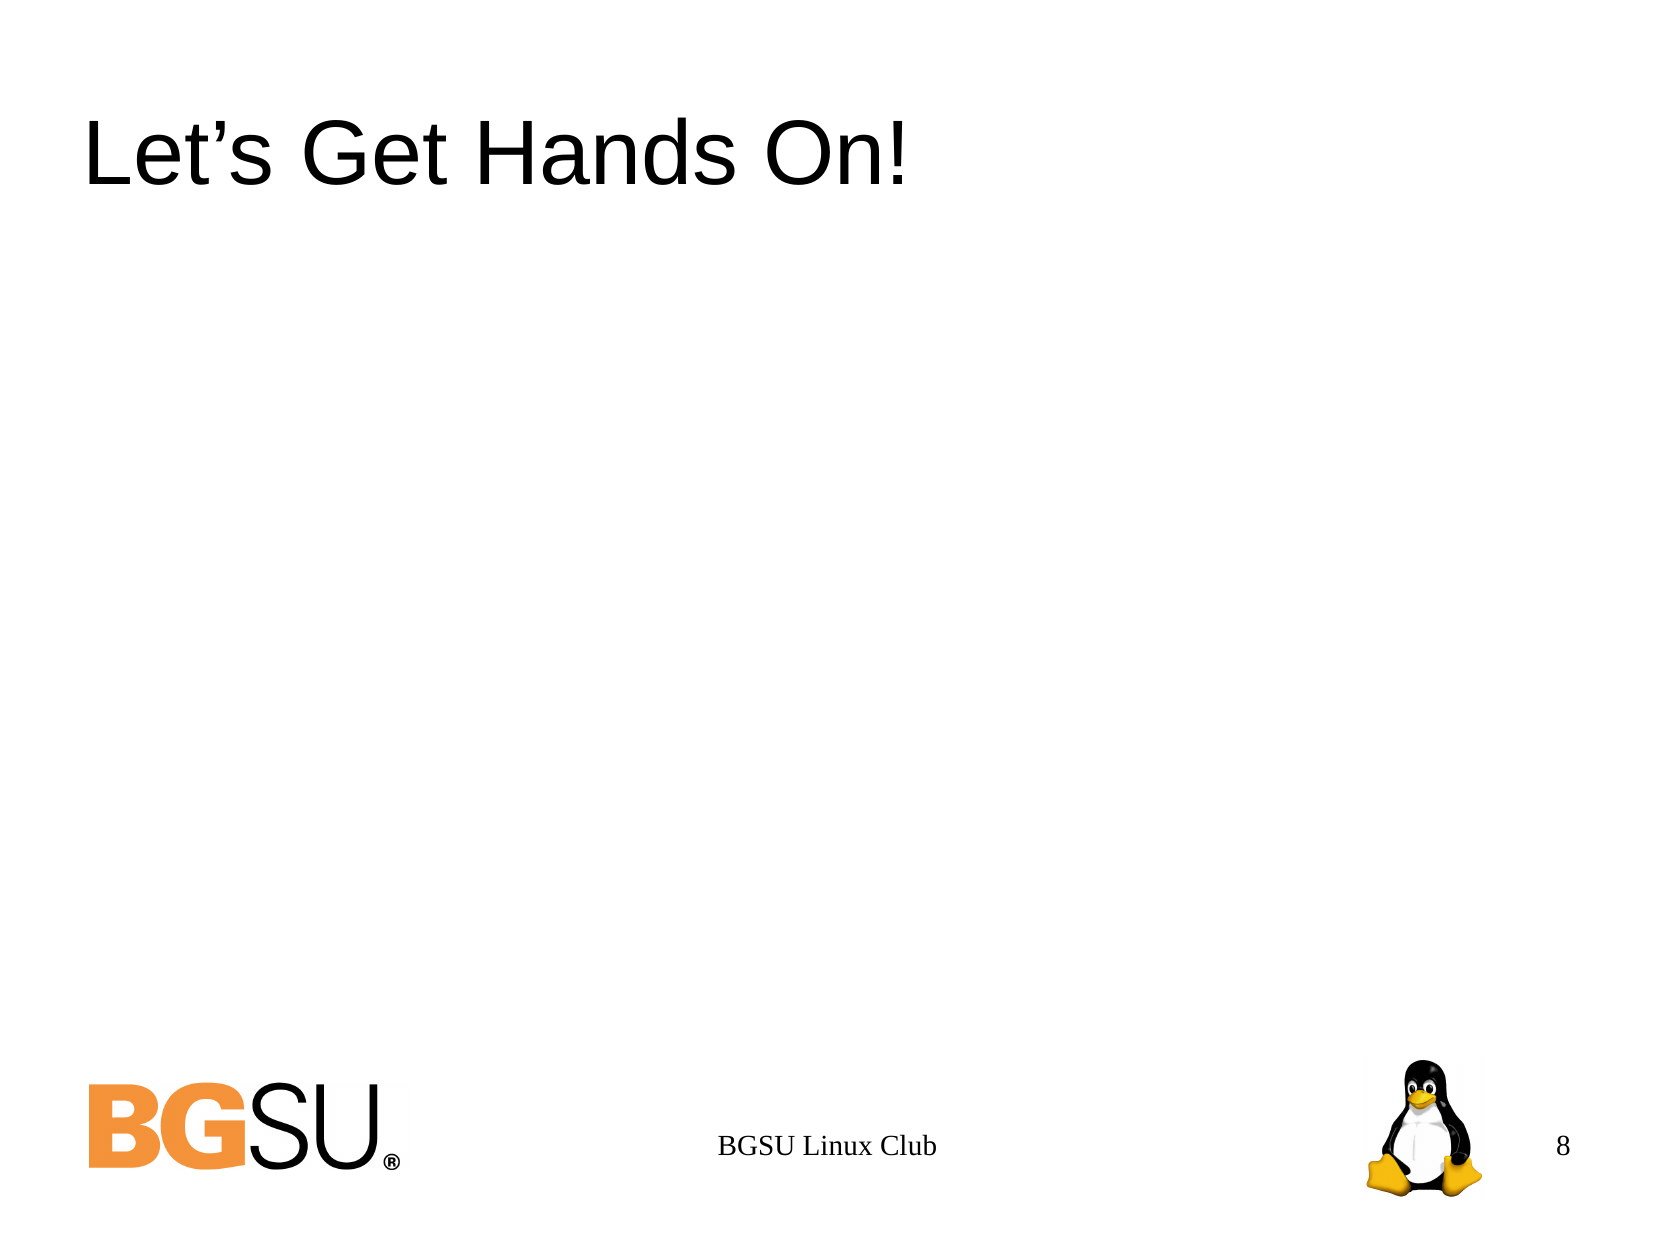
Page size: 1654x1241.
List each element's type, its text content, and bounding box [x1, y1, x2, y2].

picture [89, 1082, 409, 1171]
title Let’s Get Hands On! [82, 49, 1571, 257]
picture [1364, 1057, 1485, 1201]
